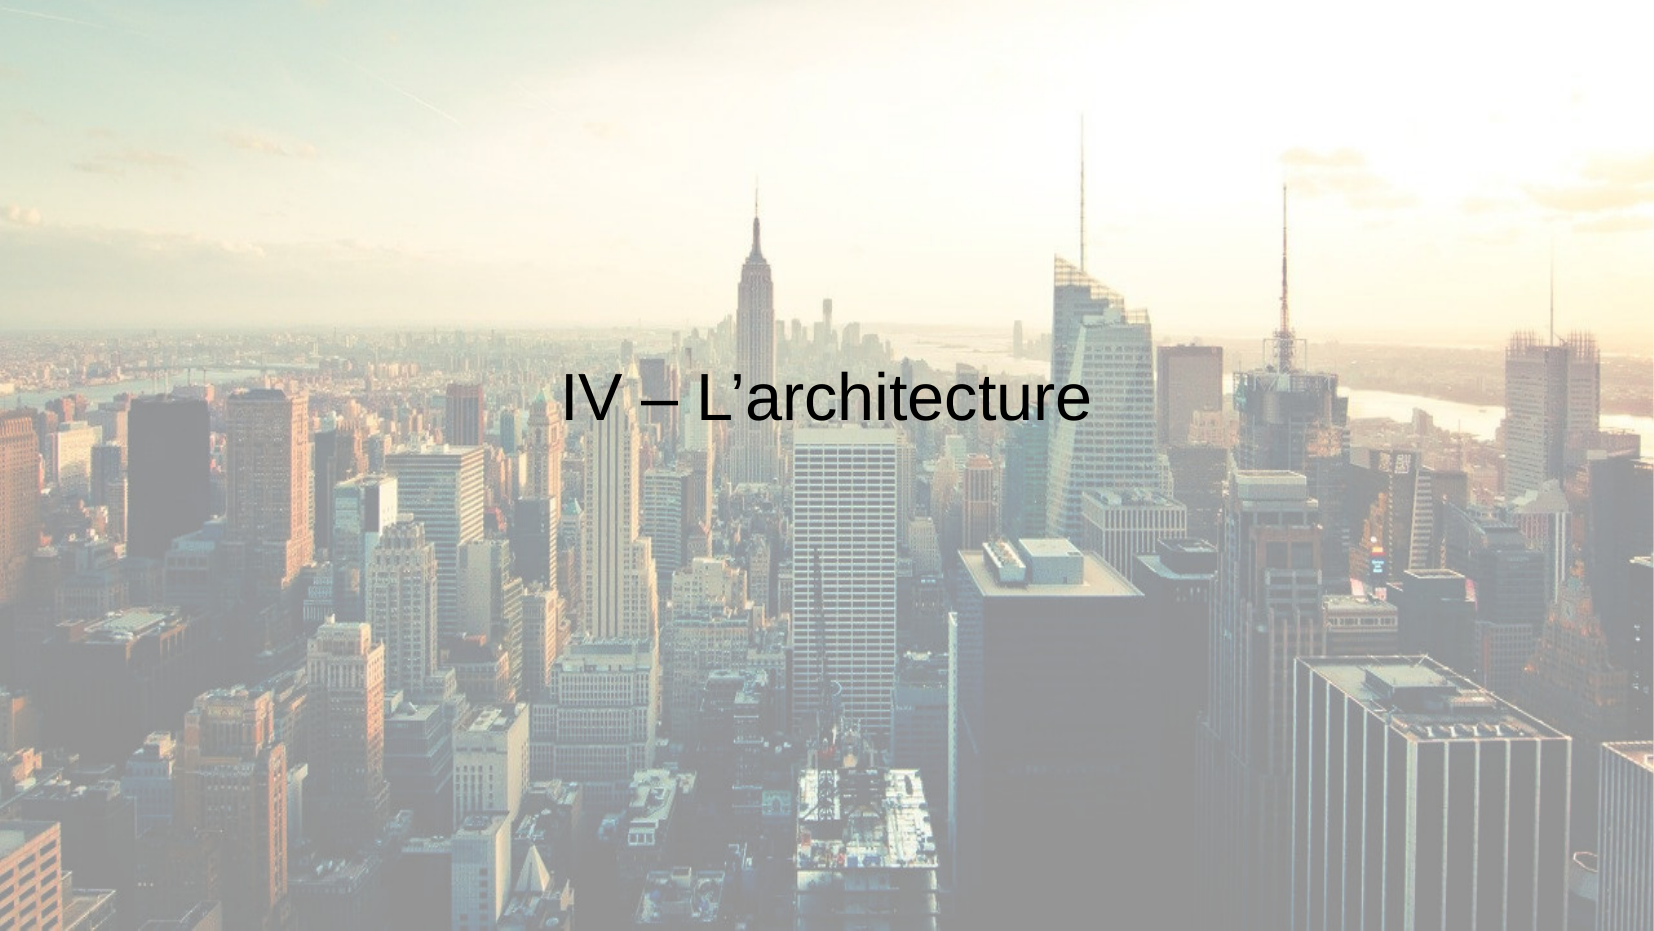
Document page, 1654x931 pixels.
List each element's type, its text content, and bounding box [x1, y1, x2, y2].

picture [0, 0, 1654, 931]
subtitle IV – L’architecture [82, 37, 1571, 757]
